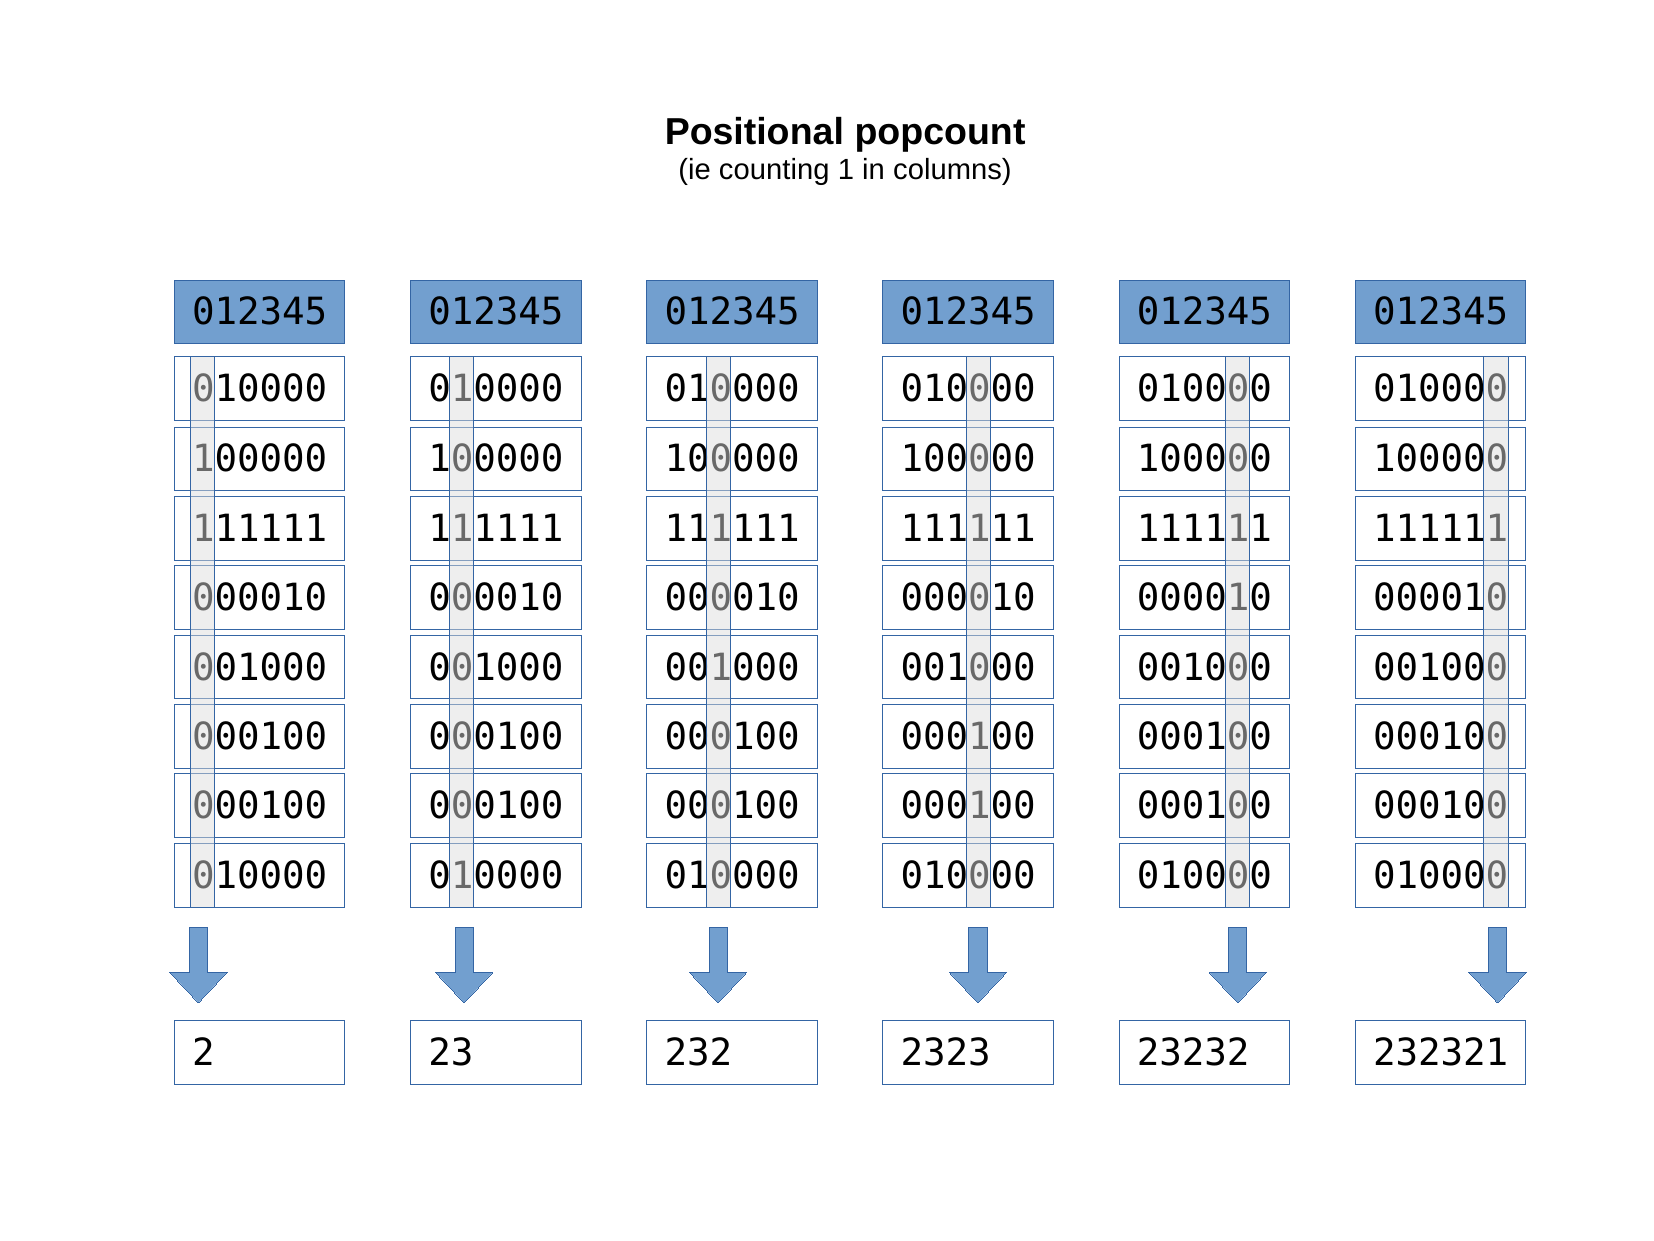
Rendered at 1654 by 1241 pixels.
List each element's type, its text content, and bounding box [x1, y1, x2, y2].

text_box 000100 [882, 704, 966, 769]
text_box 001000 [693, 655, 703, 678]
text_box 111111 [1509, 496, 1526, 561]
text_box 010000 [1355, 356, 1483, 421]
text_box 000010 [1509, 565, 1526, 630]
text_box 000100 [1355, 773, 1483, 838]
text_box 000010 [646, 565, 706, 630]
text_box 100000 [646, 427, 706, 491]
text_box 001000 [1119, 635, 1225, 699]
text_box 012345 [646, 280, 818, 344]
text_box 001000 [174, 635, 190, 699]
text_box 000010 [1119, 565, 1225, 630]
text_box [1225, 356, 1250, 908]
text_box 010000 [174, 356, 190, 421]
text_box 000100 [991, 704, 1054, 769]
text_box 010000 [882, 356, 966, 421]
text_box 012345 [1119, 280, 1290, 344]
text_box 000010 [215, 565, 345, 630]
text_box 100000 [410, 427, 449, 491]
text_box 100000 [991, 427, 1054, 491]
text_box 000100 [991, 773, 1054, 838]
text_box [435, 927, 493, 1003]
text_box 000100 [215, 773, 345, 838]
text_box 010000 [410, 356, 449, 421]
text_box [966, 356, 991, 908]
text_box 000100 [1469, 793, 1479, 816]
text_box 001000 [1355, 635, 1483, 699]
text_box 111111 [474, 496, 582, 561]
text_box 012345 [882, 280, 1054, 344]
text_box 111111 [1250, 496, 1290, 561]
text_box 012345 [174, 280, 345, 344]
text_box 010000 [215, 356, 345, 421]
text_box 100000 [882, 427, 966, 491]
text_box 010000 [1469, 376, 1479, 399]
text_box 001000 [991, 635, 1054, 699]
text_box 000100 [693, 724, 703, 747]
text_box 010000 [1119, 843, 1225, 908]
text_box 000100 [1119, 704, 1225, 769]
text_box 000100 [174, 704, 190, 769]
text_box 001000 [410, 635, 449, 699]
text_box 010000 [174, 843, 190, 908]
text_box 000100 [174, 773, 190, 838]
text_box [1209, 927, 1267, 1003]
text_box 000010 [1250, 565, 1290, 630]
text_box 100000 [1355, 427, 1483, 491]
text_box 100000 [731, 427, 818, 491]
text_box 000010 [474, 565, 582, 630]
text_box 000100 [474, 704, 582, 769]
text_box 111111 [1355, 496, 1483, 561]
text_box 000010 [410, 565, 449, 630]
text_box 000100 [731, 773, 818, 838]
text_box 010000 [731, 843, 818, 908]
text_box 111111 [646, 496, 706, 561]
text_box 010000 [991, 356, 1054, 421]
text_box 000100 [410, 704, 449, 769]
text_box Positional popcount (ie counting 1 in columns) [565, 110, 1126, 186]
text_box 000100 [1509, 704, 1526, 769]
text_box 010000 [410, 843, 449, 908]
text_box 111111 [215, 496, 345, 561]
text_box 001000 [1469, 655, 1479, 678]
text_box 111111 [991, 496, 1054, 561]
text_box 100000 [174, 427, 190, 491]
text_box 000100 [693, 793, 703, 816]
text_box 000010 [174, 565, 190, 630]
text_box 100000 [1469, 446, 1479, 469]
text_box 100000 [1509, 427, 1526, 491]
text_box 111111 [410, 496, 449, 561]
text_box 012345 [1355, 280, 1526, 344]
text_box 23232 [1119, 1020, 1290, 1085]
text_box 000100 [1119, 773, 1225, 838]
text_box 111111 [731, 496, 818, 561]
text_box 100000 [1250, 427, 1290, 491]
text_box 000010 [882, 565, 966, 630]
text_box 111111 [882, 496, 966, 561]
text_box [1483, 356, 1509, 908]
text_box [949, 927, 1007, 1003]
text_box 010000 [1119, 356, 1225, 421]
text_box 000100 [1250, 773, 1290, 838]
text_box 000100 [474, 773, 582, 838]
text_box 000010 [991, 565, 1054, 630]
text_box 232321 [1355, 1020, 1526, 1085]
text_box 2323 [882, 1020, 1054, 1085]
text_box 000100 [731, 704, 818, 769]
text_box 010000 [1250, 356, 1290, 421]
text_box [169, 927, 228, 1003]
text_box 000100 [410, 773, 449, 838]
text_box 000010 [1355, 565, 1483, 630]
text_box 000100 [1250, 704, 1290, 769]
text_box 23 [410, 1020, 582, 1085]
text_box 010000 [1509, 843, 1526, 908]
text_box 001000 [646, 635, 706, 699]
text_box 010000 [882, 843, 966, 908]
text_box 000100 [1355, 704, 1483, 769]
text_box 010000 [646, 843, 706, 908]
text_box [190, 356, 215, 908]
text_box 000100 [882, 773, 966, 838]
text_box [449, 356, 474, 908]
text_box 111111 [1119, 496, 1225, 561]
text_box 100000 [215, 427, 345, 491]
text_box 001000 [882, 635, 966, 699]
text_box 001000 [731, 635, 818, 699]
text_box 012345 [410, 280, 582, 344]
text_box 001000 [215, 635, 345, 699]
text_box [689, 927, 747, 1003]
text_box 100000 [474, 427, 582, 491]
text_box 000100 [215, 704, 345, 769]
text_box 001000 [1250, 635, 1290, 699]
text_box 010000 [1469, 863, 1479, 886]
text_box 000010 [731, 565, 818, 630]
text_box 232 [646, 1020, 818, 1085]
text_box 010000 [991, 843, 1054, 908]
text_box 010000 [1250, 843, 1290, 908]
text_box 100000 [693, 446, 703, 469]
text_box 000010 [693, 585, 703, 608]
text_box 010000 [731, 356, 818, 421]
text_box 000100 [646, 773, 706, 838]
text_box 001000 [1509, 635, 1526, 699]
text_box 000100 [646, 704, 706, 769]
text_box 010000 [474, 356, 582, 421]
text_box 111111 [174, 496, 190, 561]
text_box [706, 356, 731, 908]
text_box 010000 [1355, 843, 1483, 908]
text_box 000100 [1469, 724, 1479, 747]
text_box 010000 [646, 356, 706, 421]
text_box 010000 [1509, 356, 1526, 421]
text_box [1468, 927, 1527, 1003]
text_box 100000 [1119, 427, 1225, 491]
text_box 000100 [1509, 773, 1526, 838]
text_box 010000 [474, 843, 582, 908]
text_box 010000 [215, 843, 345, 908]
text_box 001000 [474, 635, 582, 699]
text_box 2 [174, 1020, 345, 1085]
